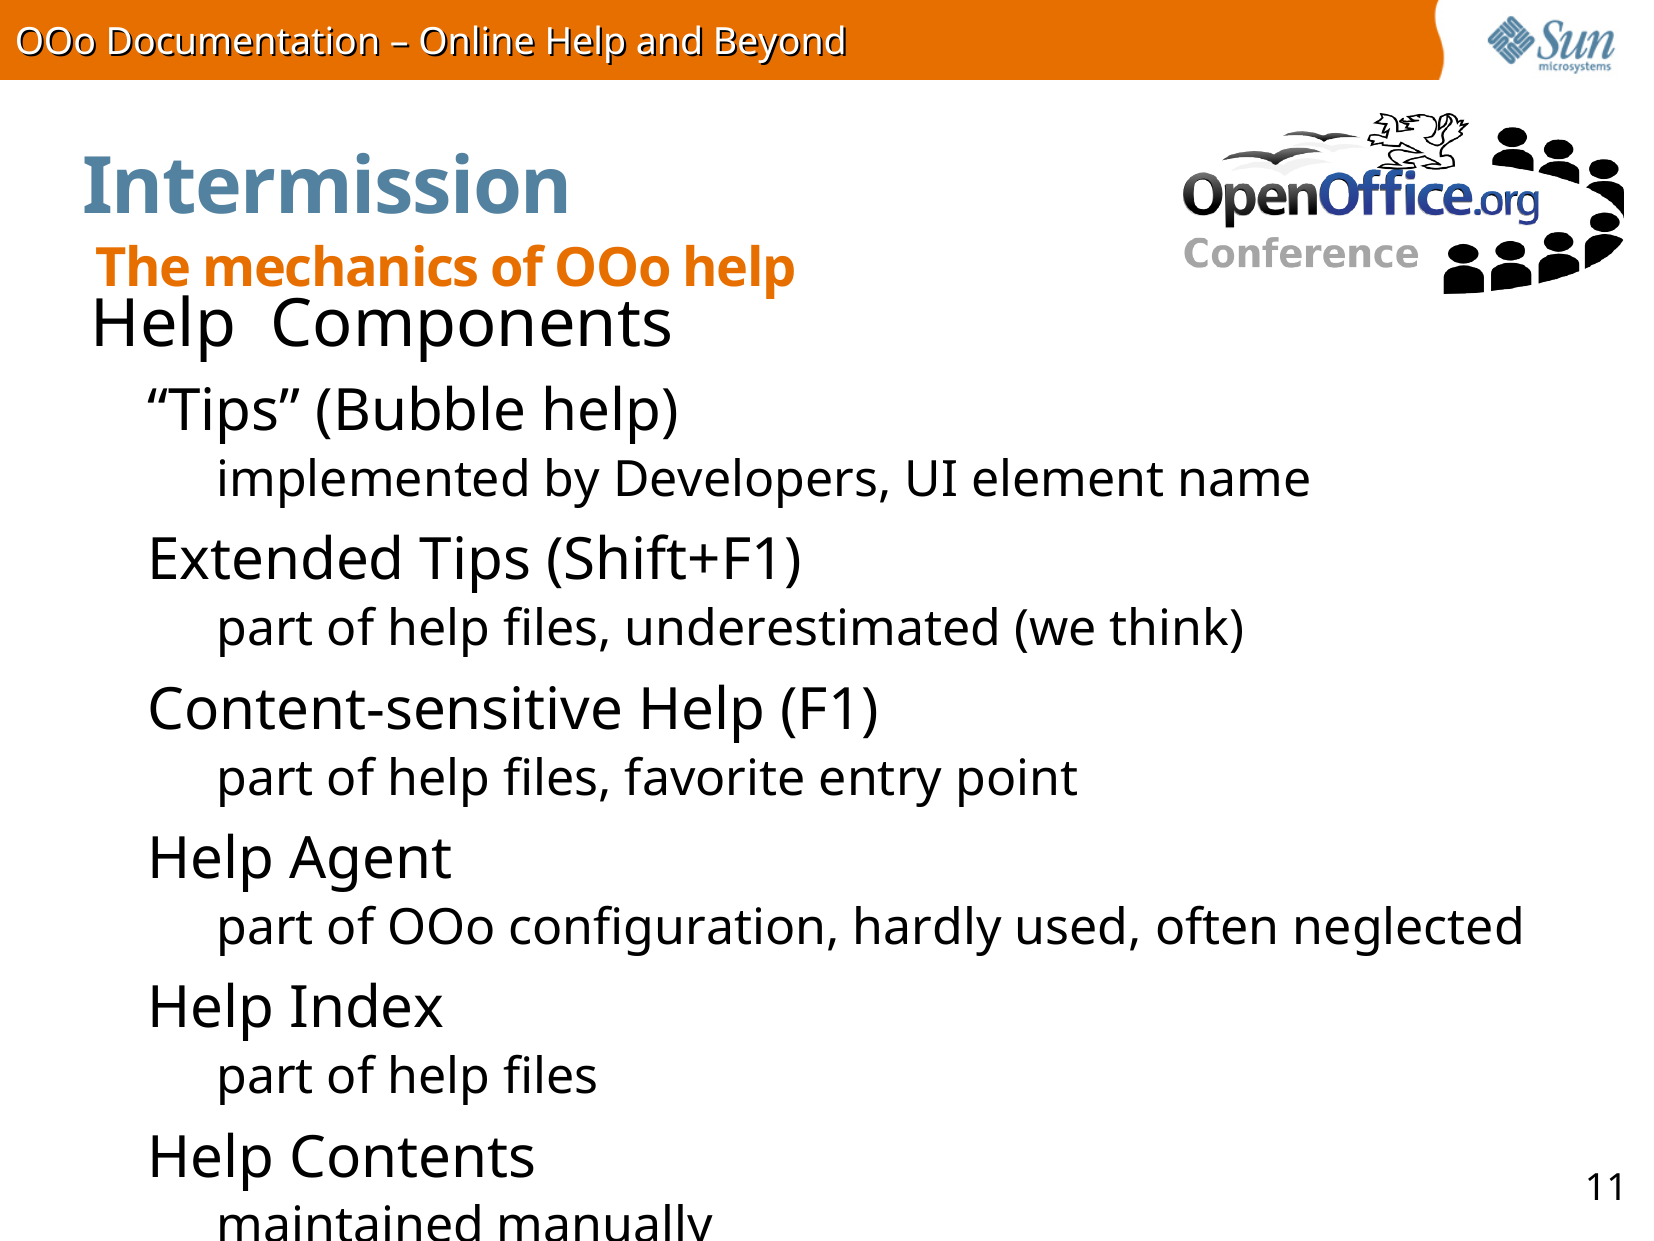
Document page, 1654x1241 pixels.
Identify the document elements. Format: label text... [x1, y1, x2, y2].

title Intermission The mechanics of OOo help [82, 135, 1585, 279]
list Help Components “Tips” (Bubble help) implemented by Developers, UI element name Extended Tips (Shift+F1) part of help files, underestimated (we think) Content-sensitive Help (F1) part of help files, favorite entry point Help Agent part of OOo configuration, hardly used, often neglected Help Index part of help files Help Contents maintained manually Search needs improvement [71, 284, 1545, 1241]
picture [0, 0, 1654, 80]
picture [1183, 113, 1624, 294]
